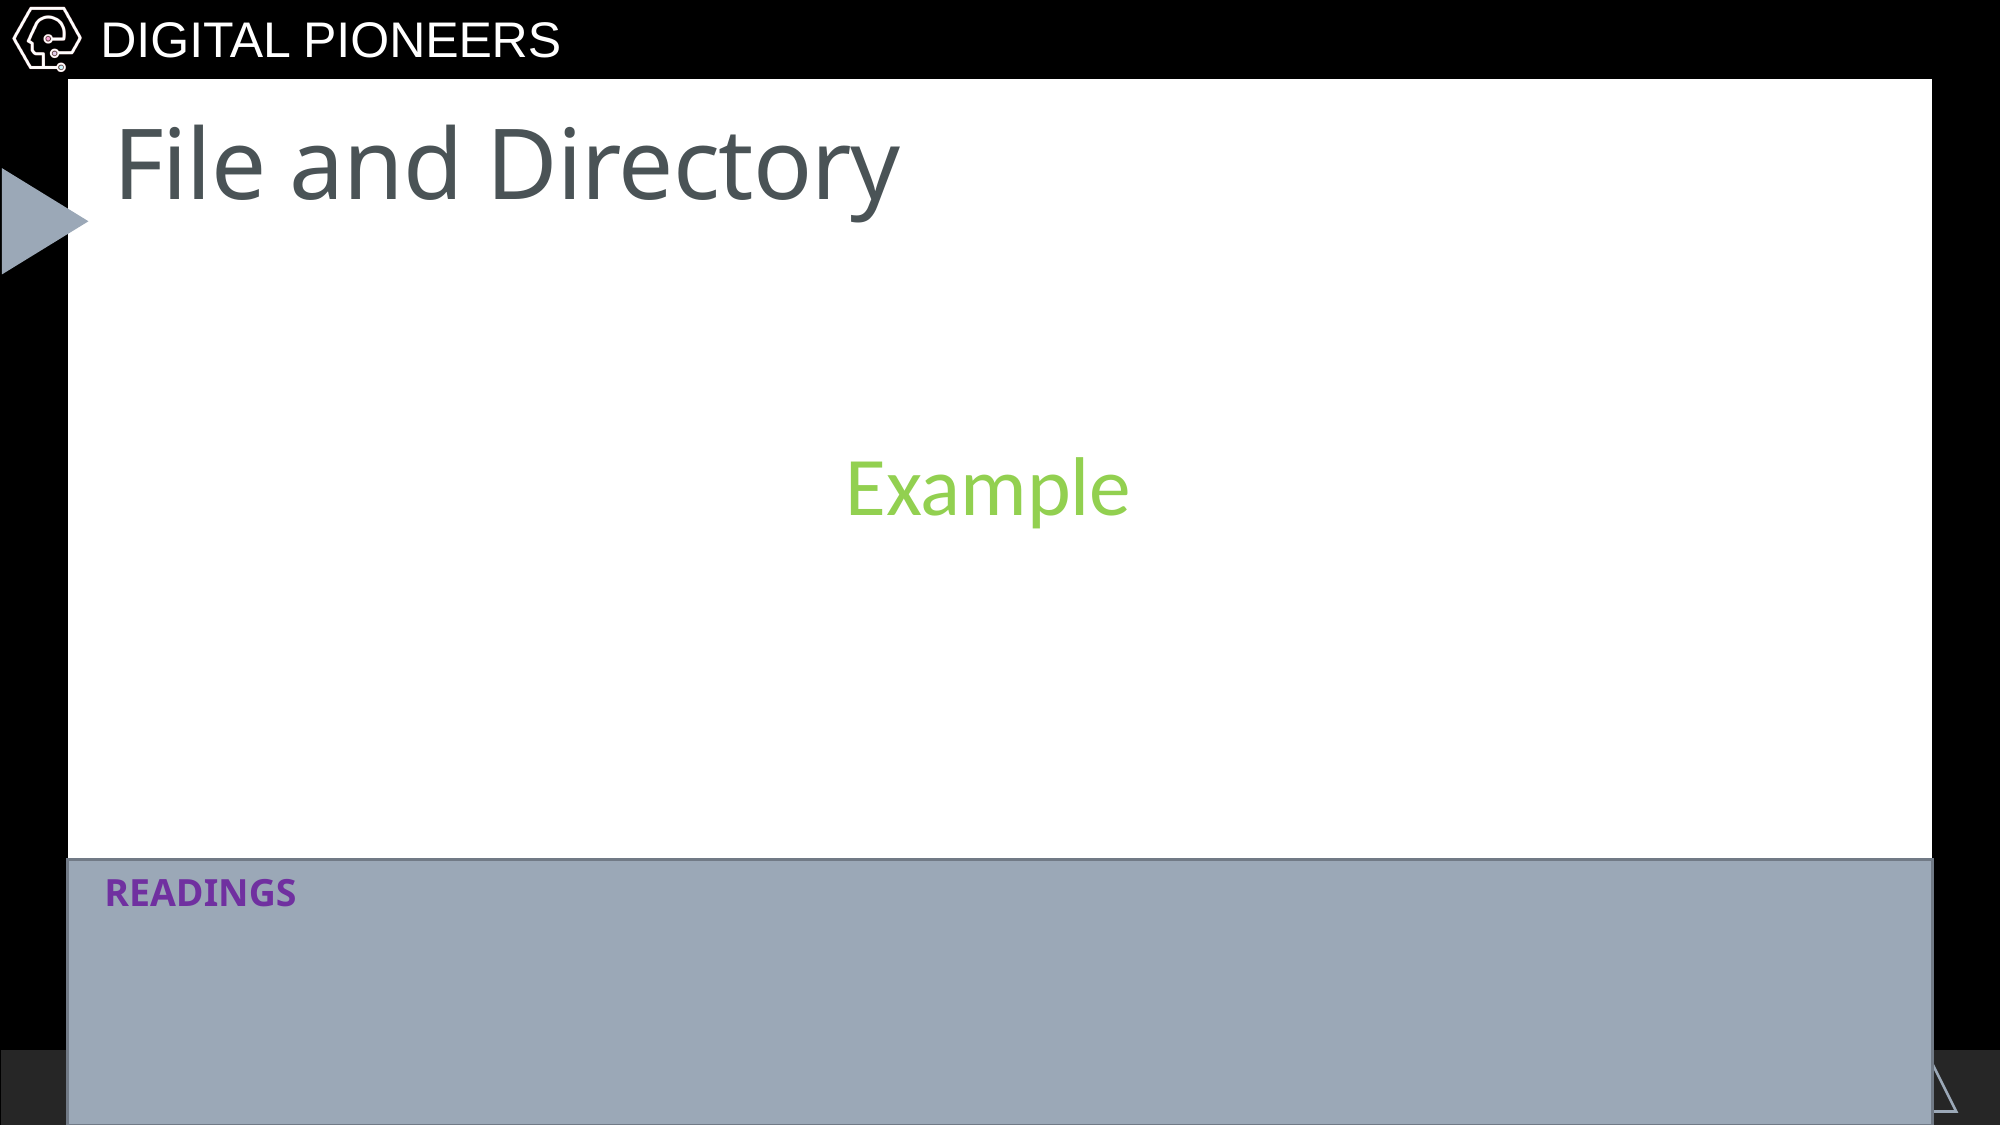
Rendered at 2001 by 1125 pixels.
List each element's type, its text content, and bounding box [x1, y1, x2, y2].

text_box DIGITAL PIONEERS [85, 0, 596, 76]
text_box [68, 860, 1933, 1125]
title File and Directory [98, 93, 1813, 243]
text_box Example [830, 425, 1204, 542]
picture [7, 5, 85, 73]
text_box READINGS [89, 861, 326, 922]
